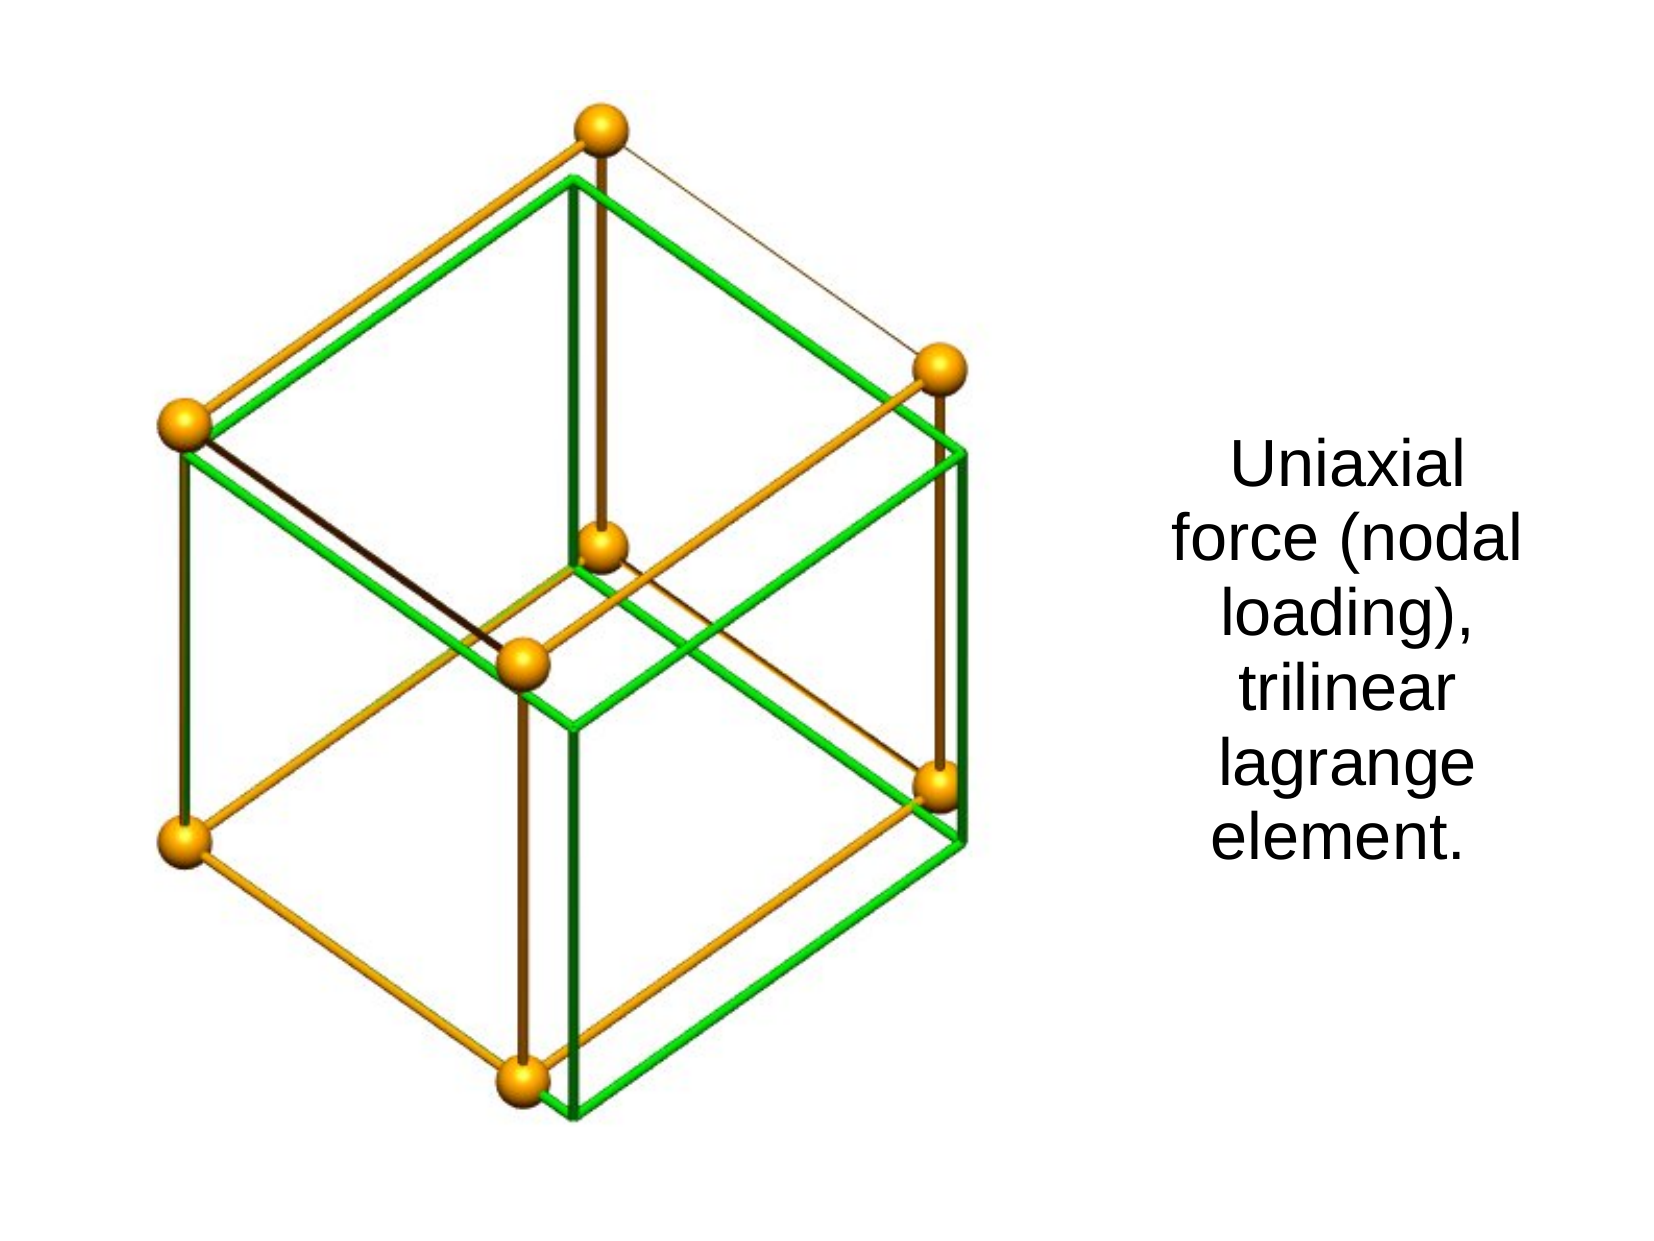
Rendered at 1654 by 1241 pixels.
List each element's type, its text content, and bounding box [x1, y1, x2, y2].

subtitle Uniaxial force (nodal loading), trilinear lagrange element. [1157, 290, 1538, 1010]
picture [55, 90, 1123, 1158]
